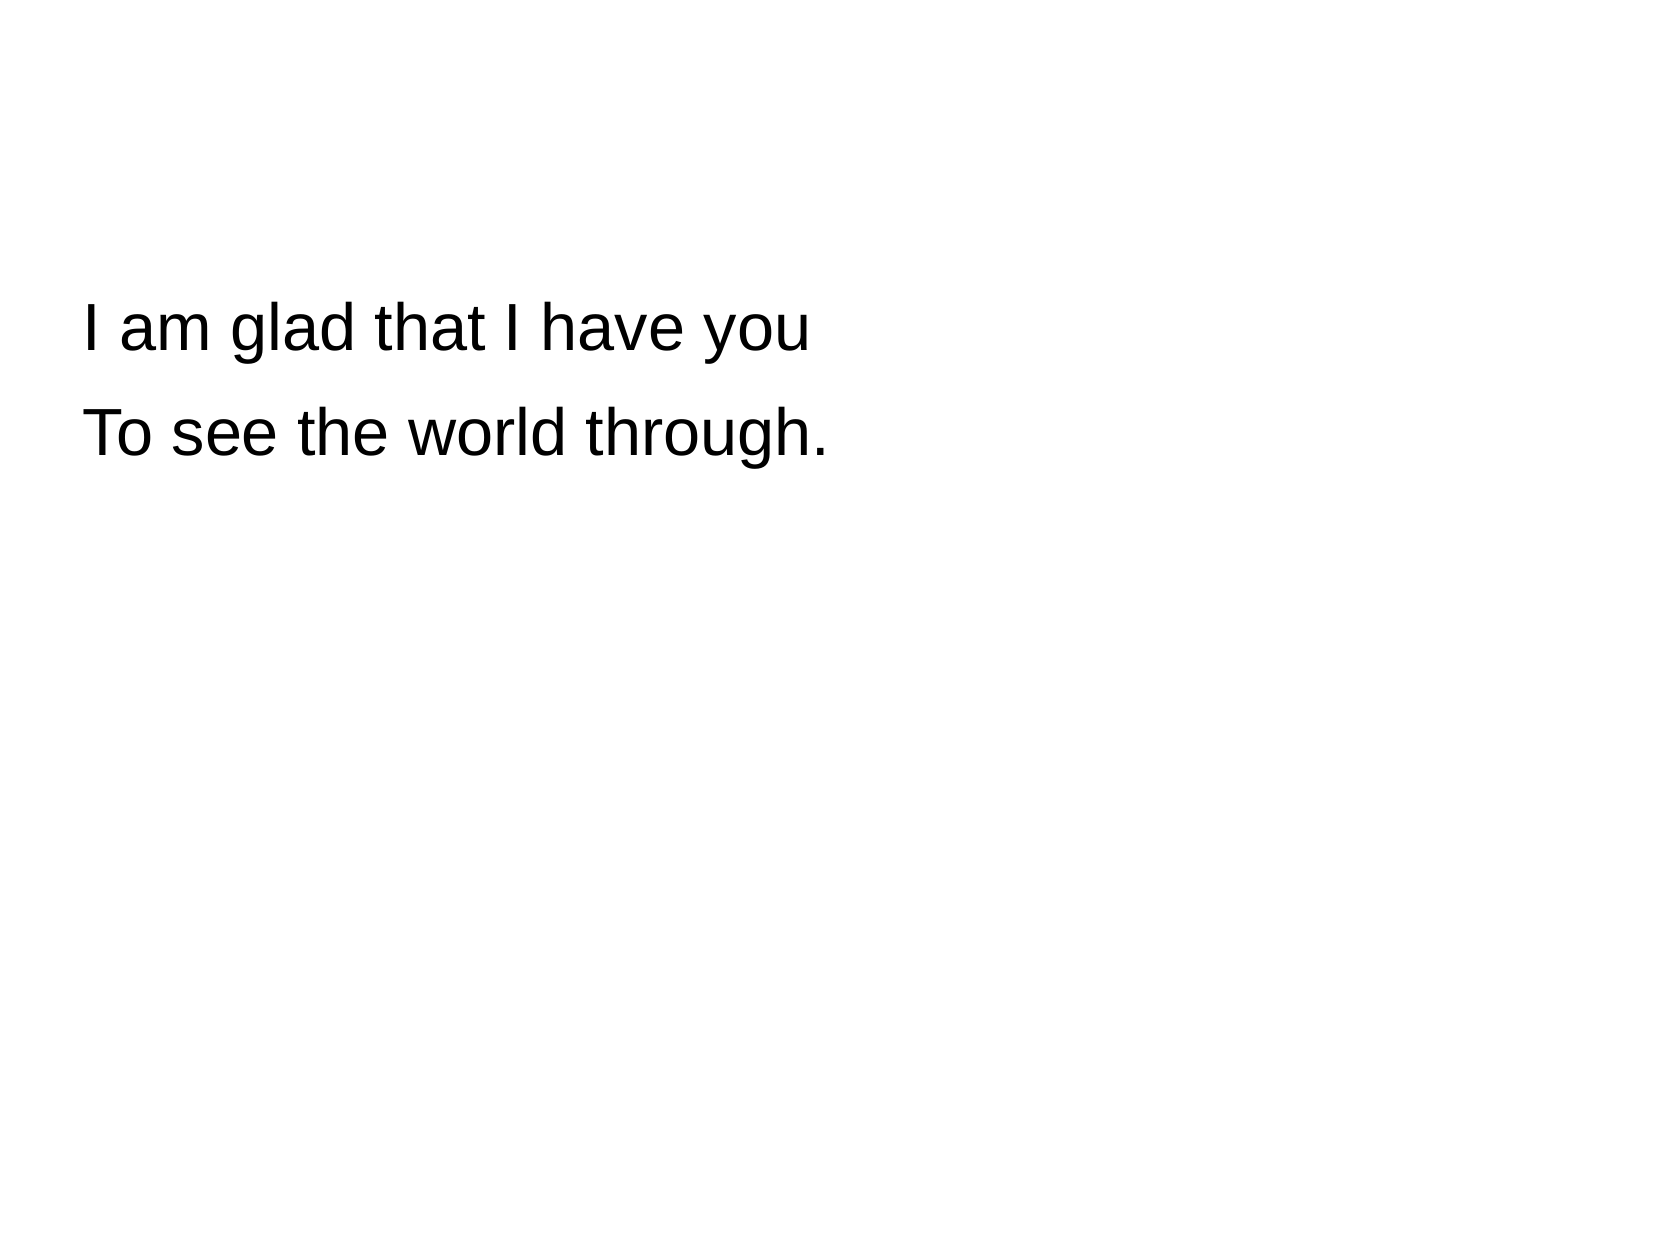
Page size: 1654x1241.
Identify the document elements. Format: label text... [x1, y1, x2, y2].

list I am glad that I have you To see the world through. [82, 290, 1571, 1109]
